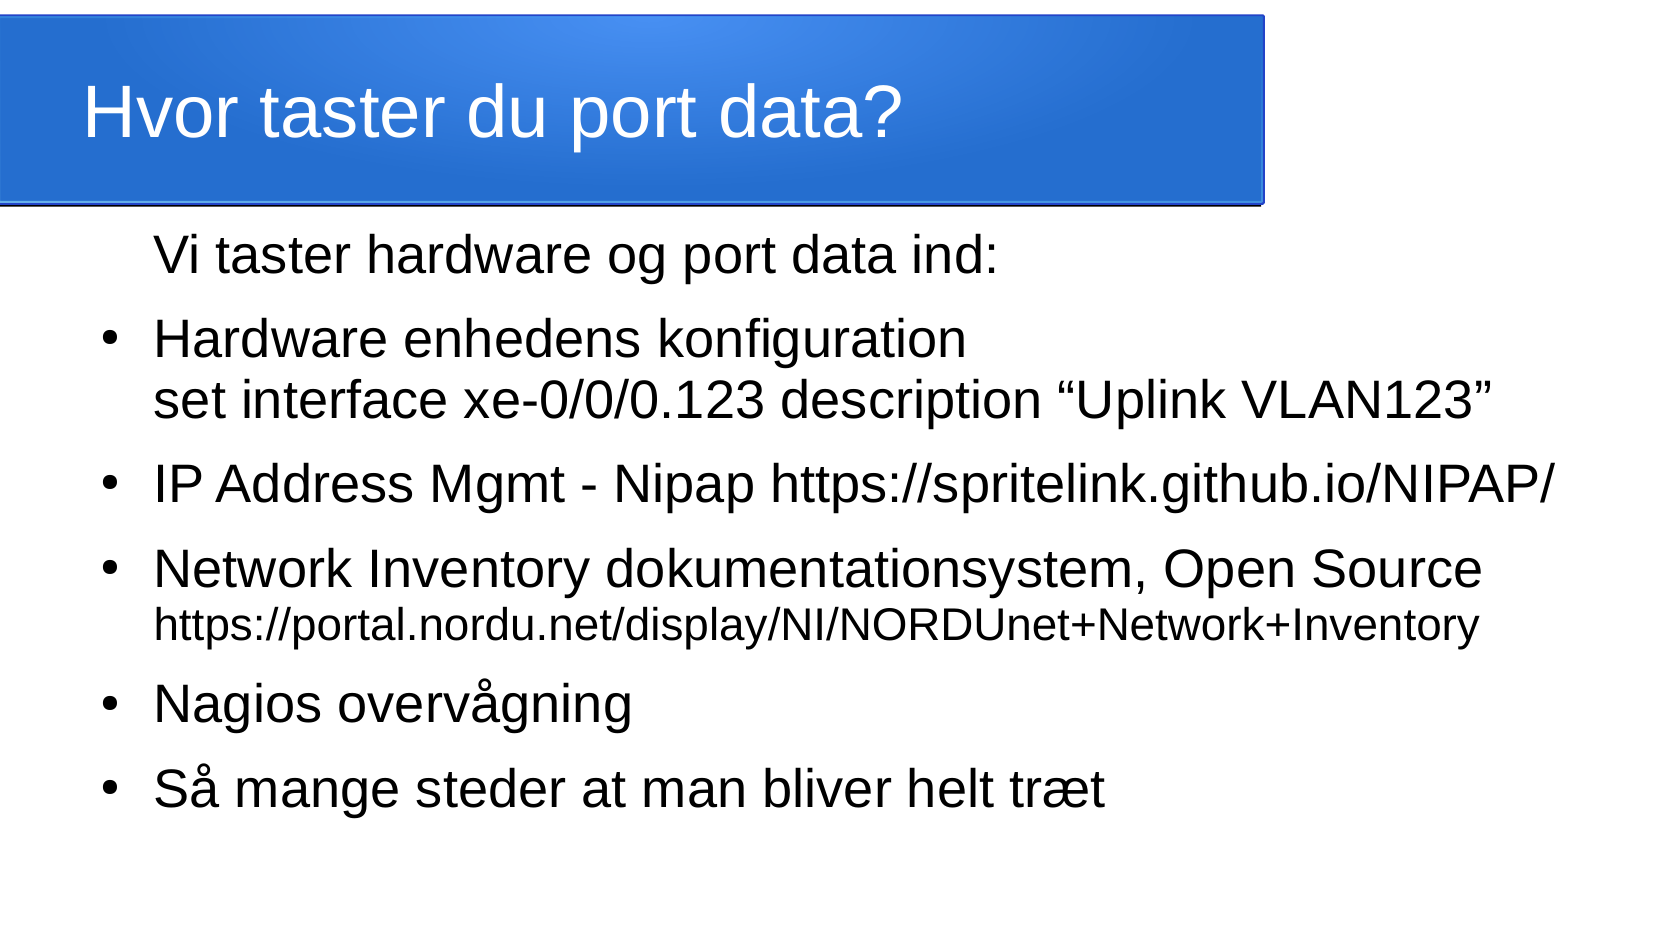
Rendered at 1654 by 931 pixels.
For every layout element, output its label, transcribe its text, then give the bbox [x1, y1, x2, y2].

title Hvor taster du port data? [82, 35, 1235, 189]
list Vi taster hardware og port data ind: Hardware enhedens konfiguration set interface xe-0/0/0.123 description “Uplink VLAN123” IP Address Mgmt - Nipap https://spritelink.github.io/NIPAP/ Network Inventory dokumentationsystem, Open Source https://portal.nordu.net/display/NI/NORDUnet+Network+Inventory Nagios overvågning Så mange steder at man bliver helt træt [82, 224, 1571, 871]
